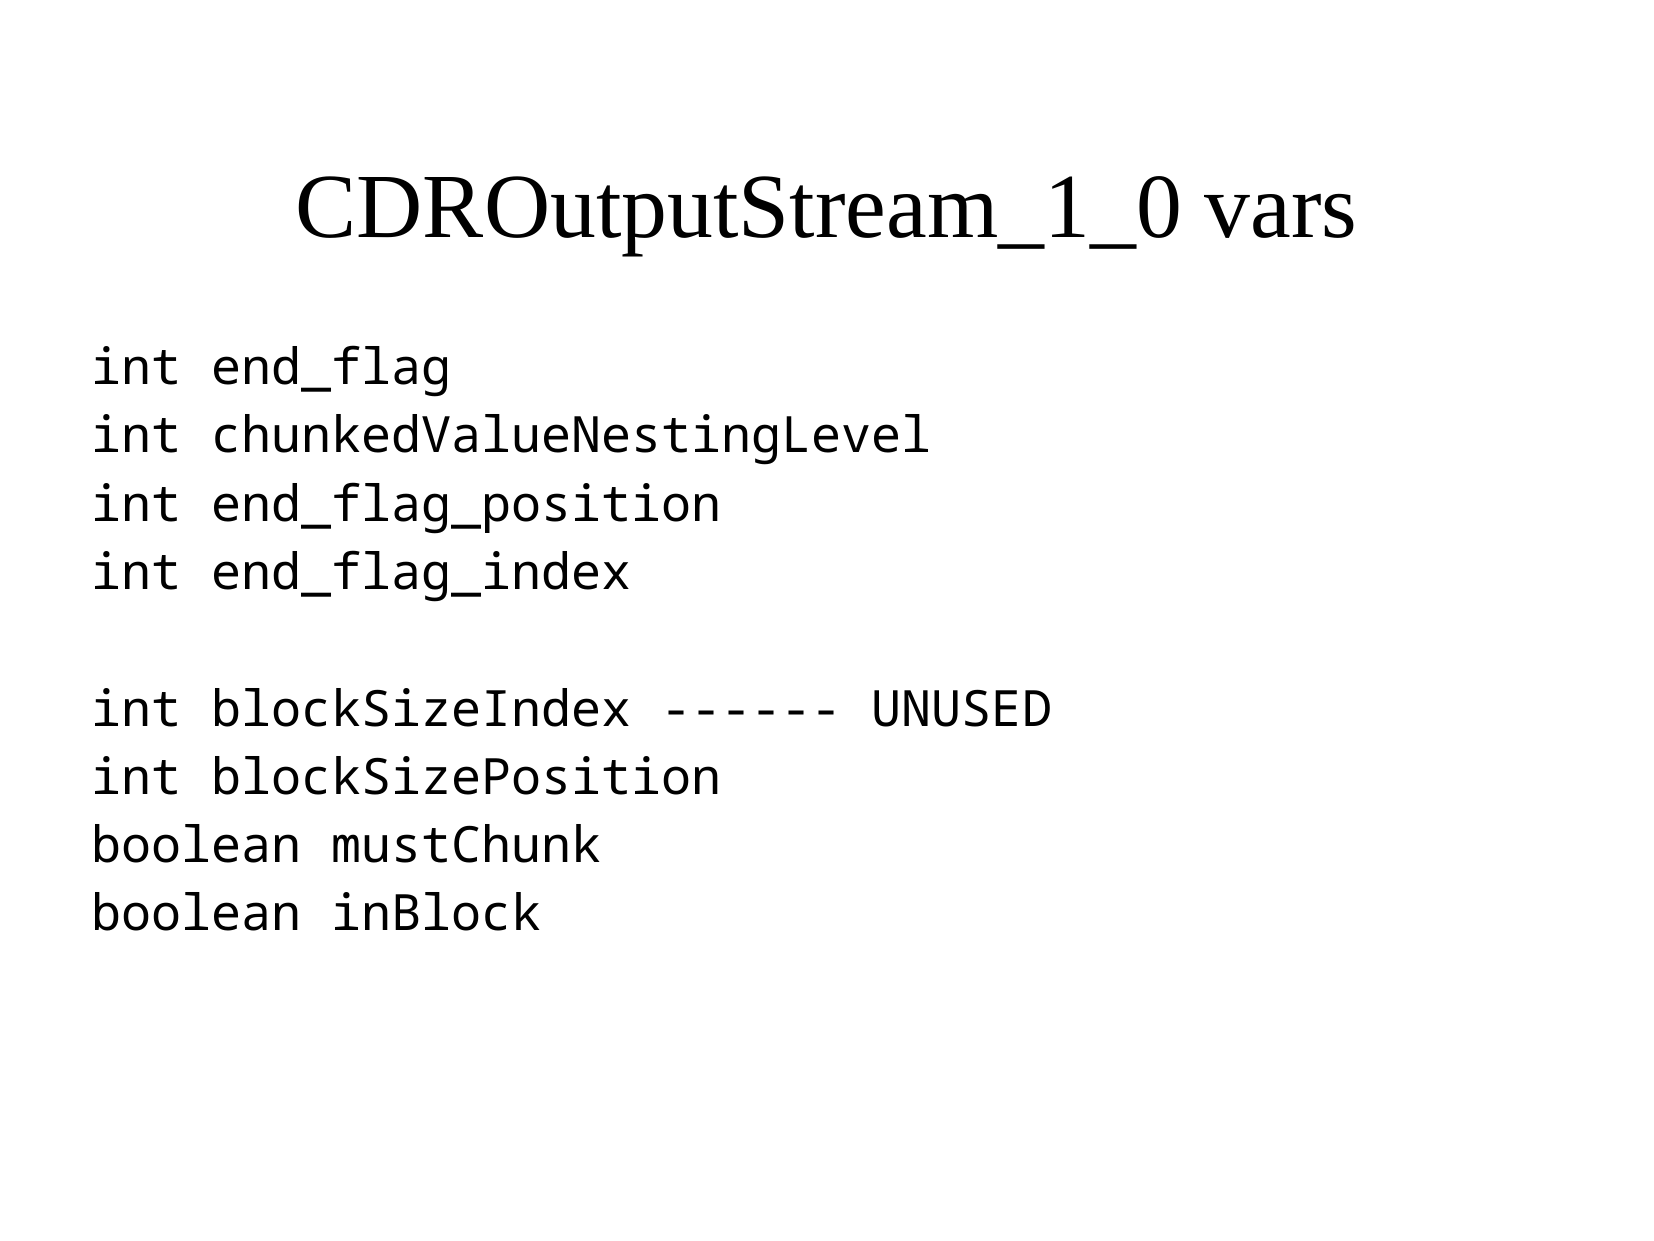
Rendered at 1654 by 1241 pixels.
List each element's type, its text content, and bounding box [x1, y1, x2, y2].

title CDROutputStream_1_0 vars [121, 102, 1534, 311]
text_box int end_flag int chunkedValueNestingLevel int end_flag_position int end_flag_index int blockSizeIndex ------ UNUSED int blockSizePosition boolean mustChunk boolean inBlock [91, 331, 1584, 824]
